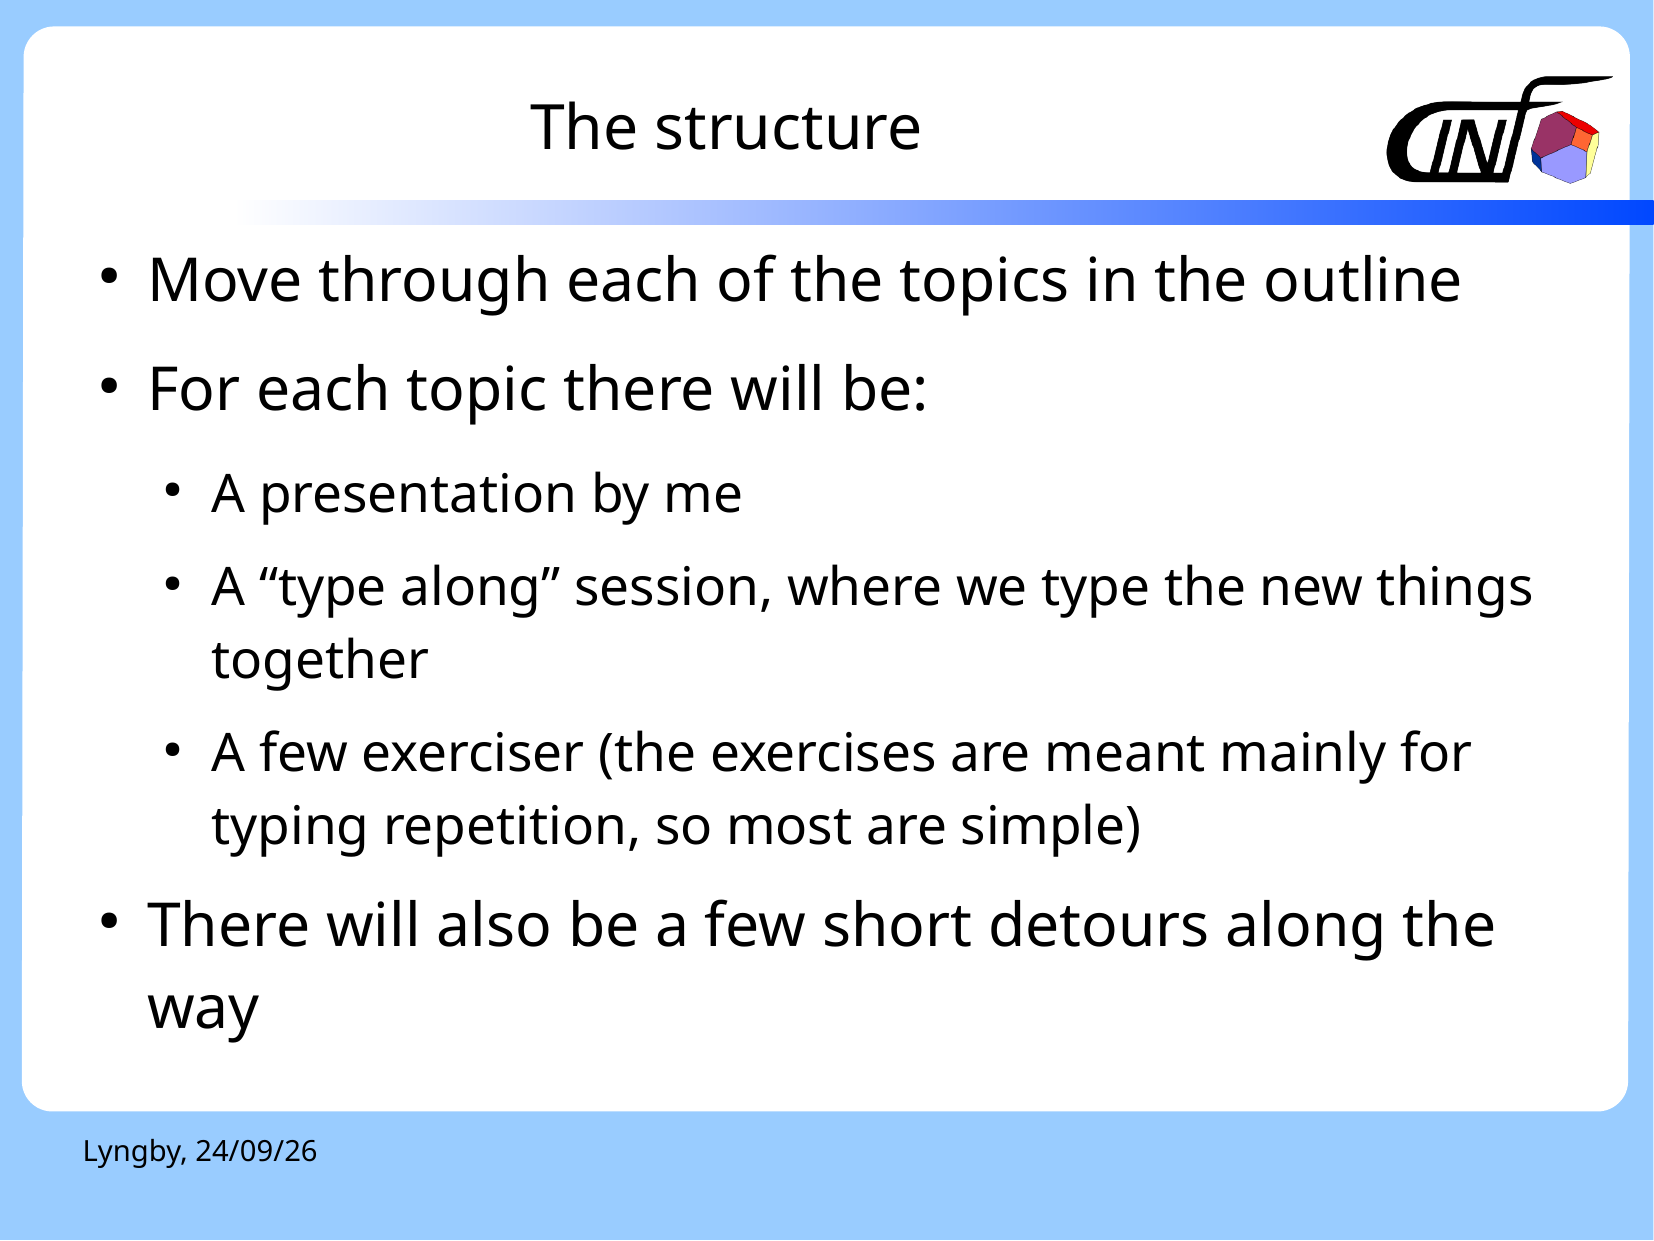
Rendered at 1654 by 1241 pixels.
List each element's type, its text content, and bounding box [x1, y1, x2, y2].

text_box 1442 [956, 201, 961, 224]
picture [1386, 76, 1613, 184]
list Move through each of the topics in the outline For each topic there will be: A presentation by me A “type along” session, where we type the new things together A few exerciser (the exercises are meant mainly for typing repetition, so most are simple) There will also be a few short detours along the way [82, 236, 1571, 1055]
title The structure [82, 49, 1371, 201]
